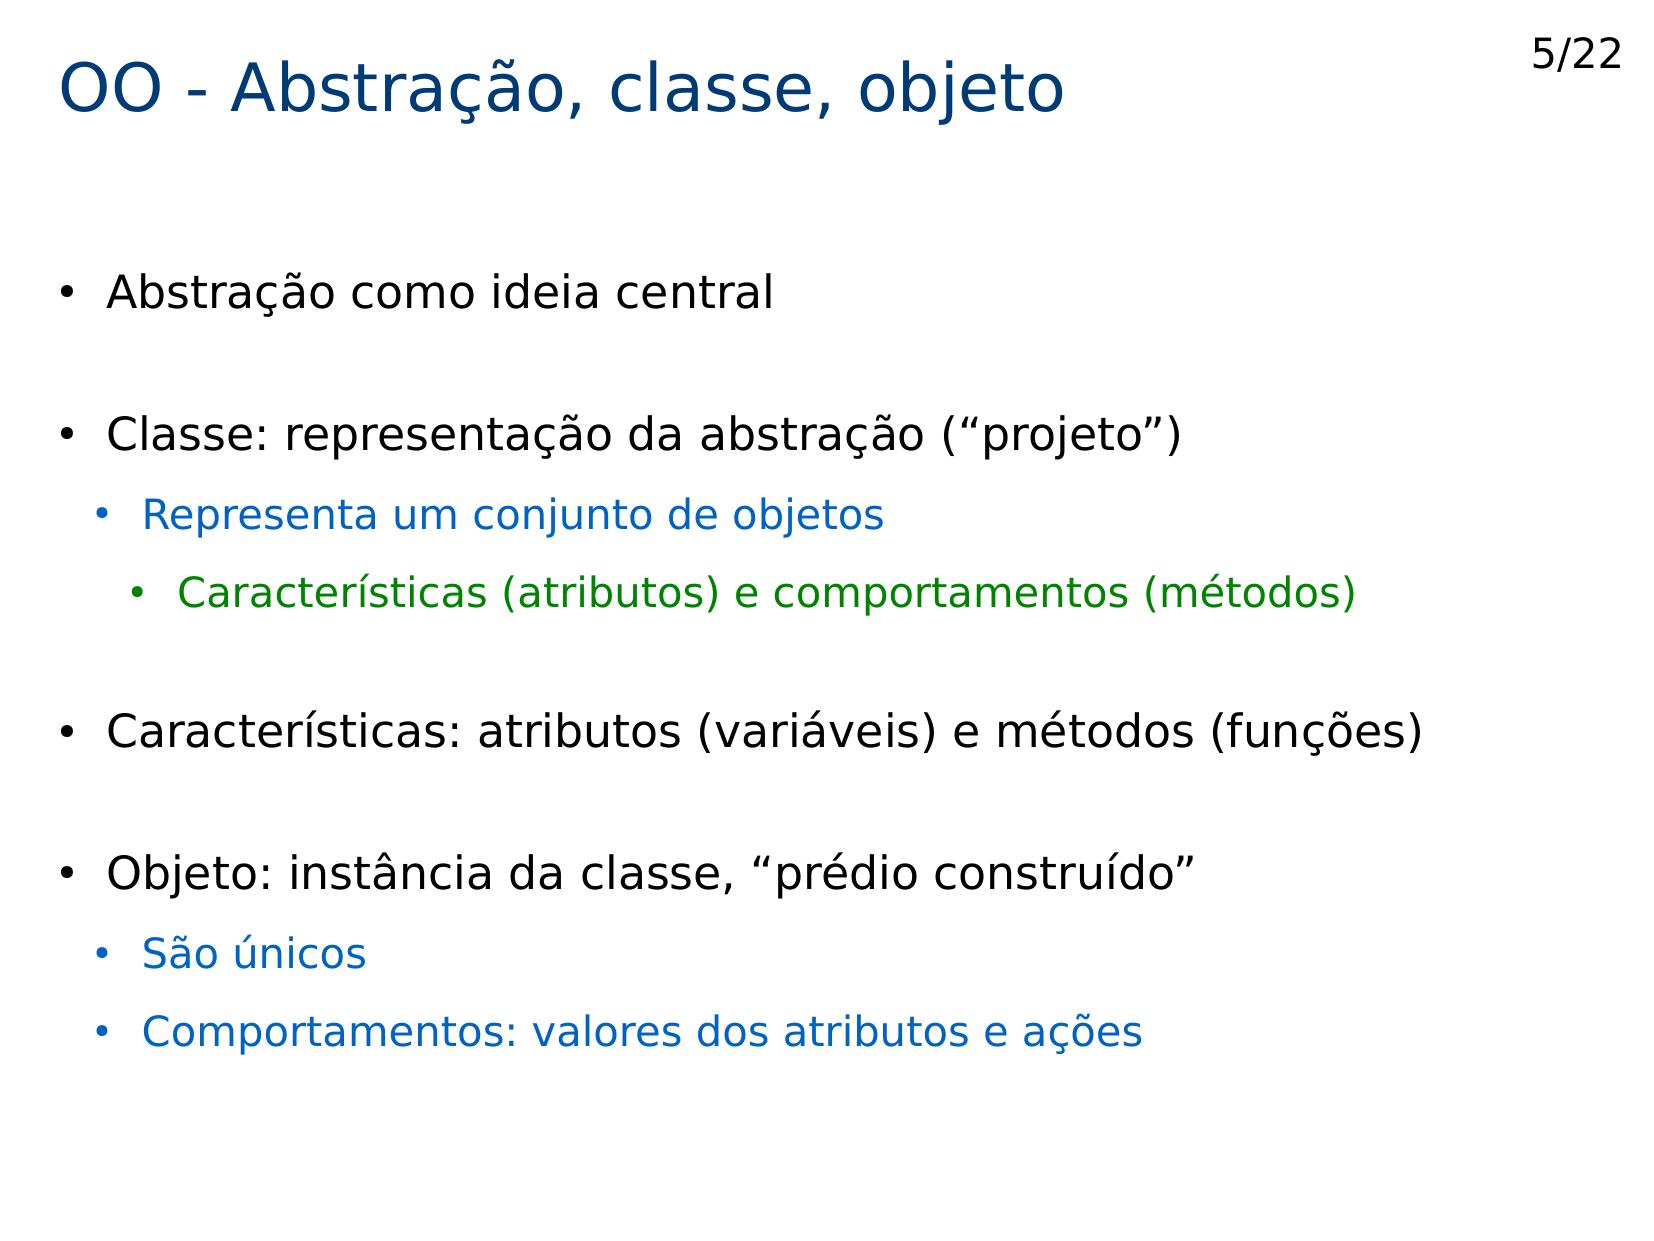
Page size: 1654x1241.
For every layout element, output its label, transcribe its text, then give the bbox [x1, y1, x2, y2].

list Abstração como ideia central Classe: representação da abstração (“projeto”) Representa um conjunto de objetos Características (atributos) e comportamentos (métodos) Características: atributos (variáveis) e métodos (funções) Objeto: instância da classe, “prédio construído” São únicos Comportamentos: valores dos atributos e ações [59, 265, 1625, 1211]
title OO - Abstração, classe, objeto [59, 29, 1506, 148]
